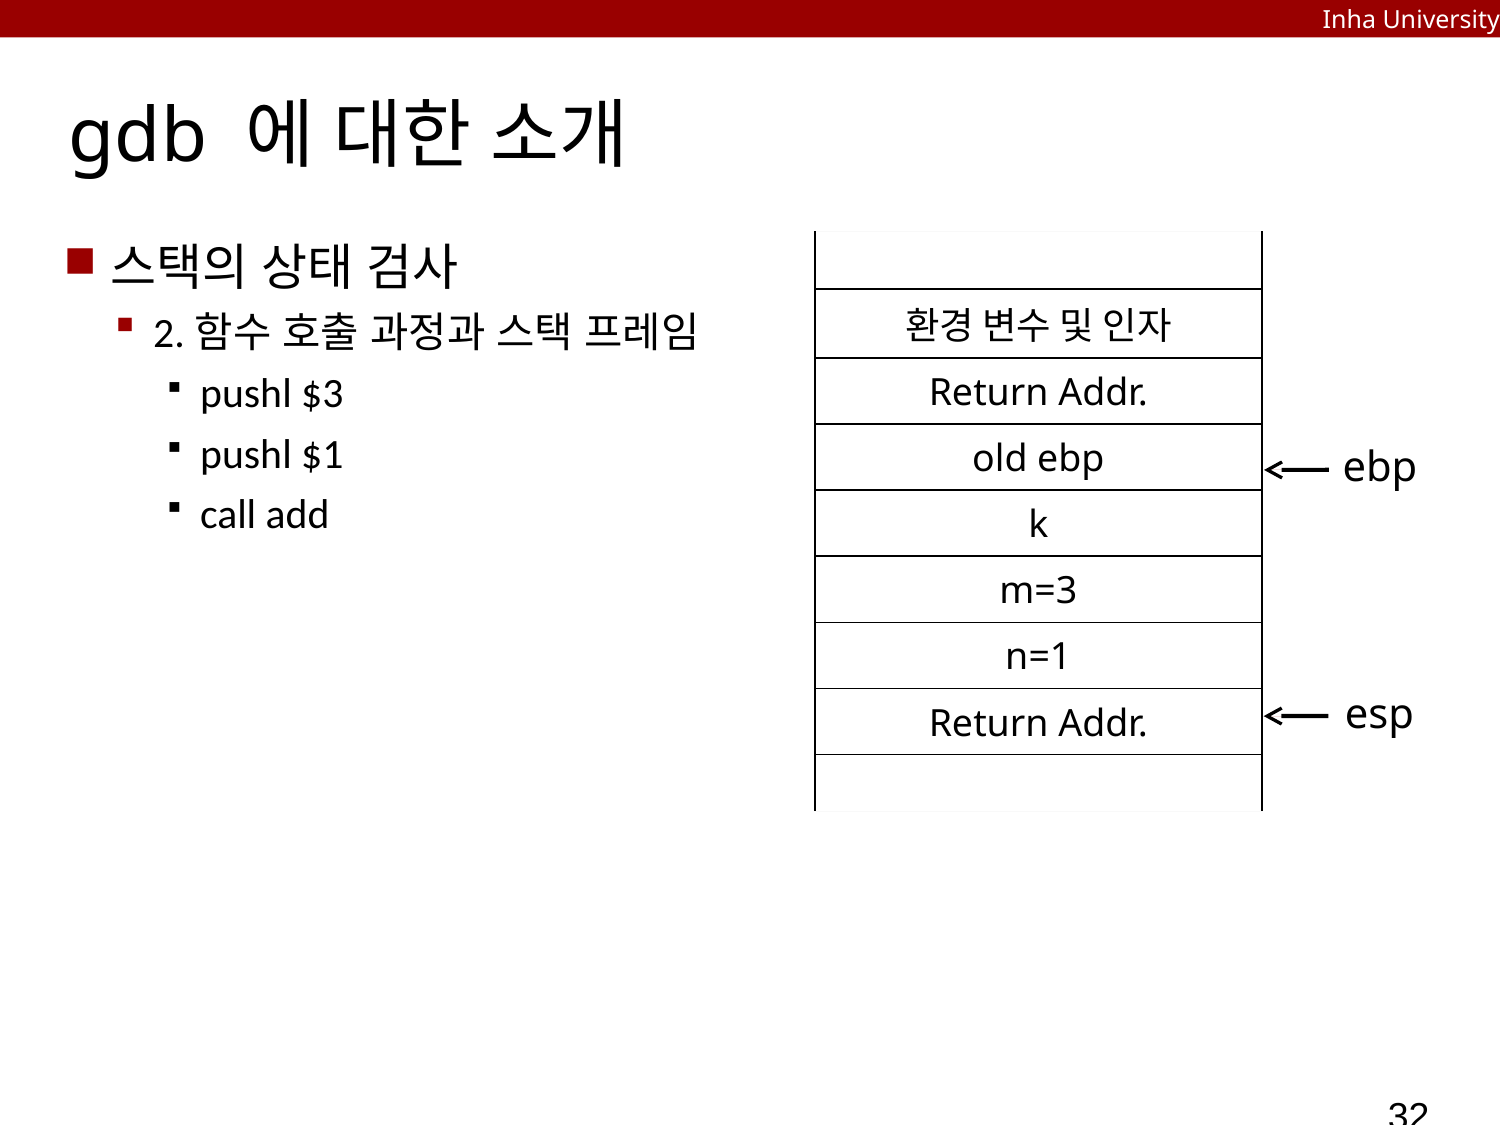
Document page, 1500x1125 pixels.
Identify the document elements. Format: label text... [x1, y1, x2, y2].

table_cell Return Addr. [816, 689, 1261, 754]
table_header [816, 232, 1261, 288]
list 스택의 상태 검사 2.함수 호출 과정과 스택 프레임 pushl $3 pushl $1 call add [62, 229, 1438, 1050]
table_cell n=1 [816, 623, 1261, 688]
text_box [0, 0, 1500, 38]
table_cell old ebp [816, 425, 1261, 489]
table_cell Return Addr. [816, 359, 1261, 423]
table_cell [816, 755, 1261, 811]
text_box esp [1330, 679, 1430, 745]
text_box ebp [1327, 431, 1433, 497]
table_cell 환경 변수 및 인자 [816, 290, 1261, 357]
text_box Inha University [1322, 3, 1500, 33]
table_cell m=3 [816, 557, 1261, 622]
table_cell k [816, 491, 1261, 555]
title gdb 에 대한 소개 [62, 41, 1438, 221]
